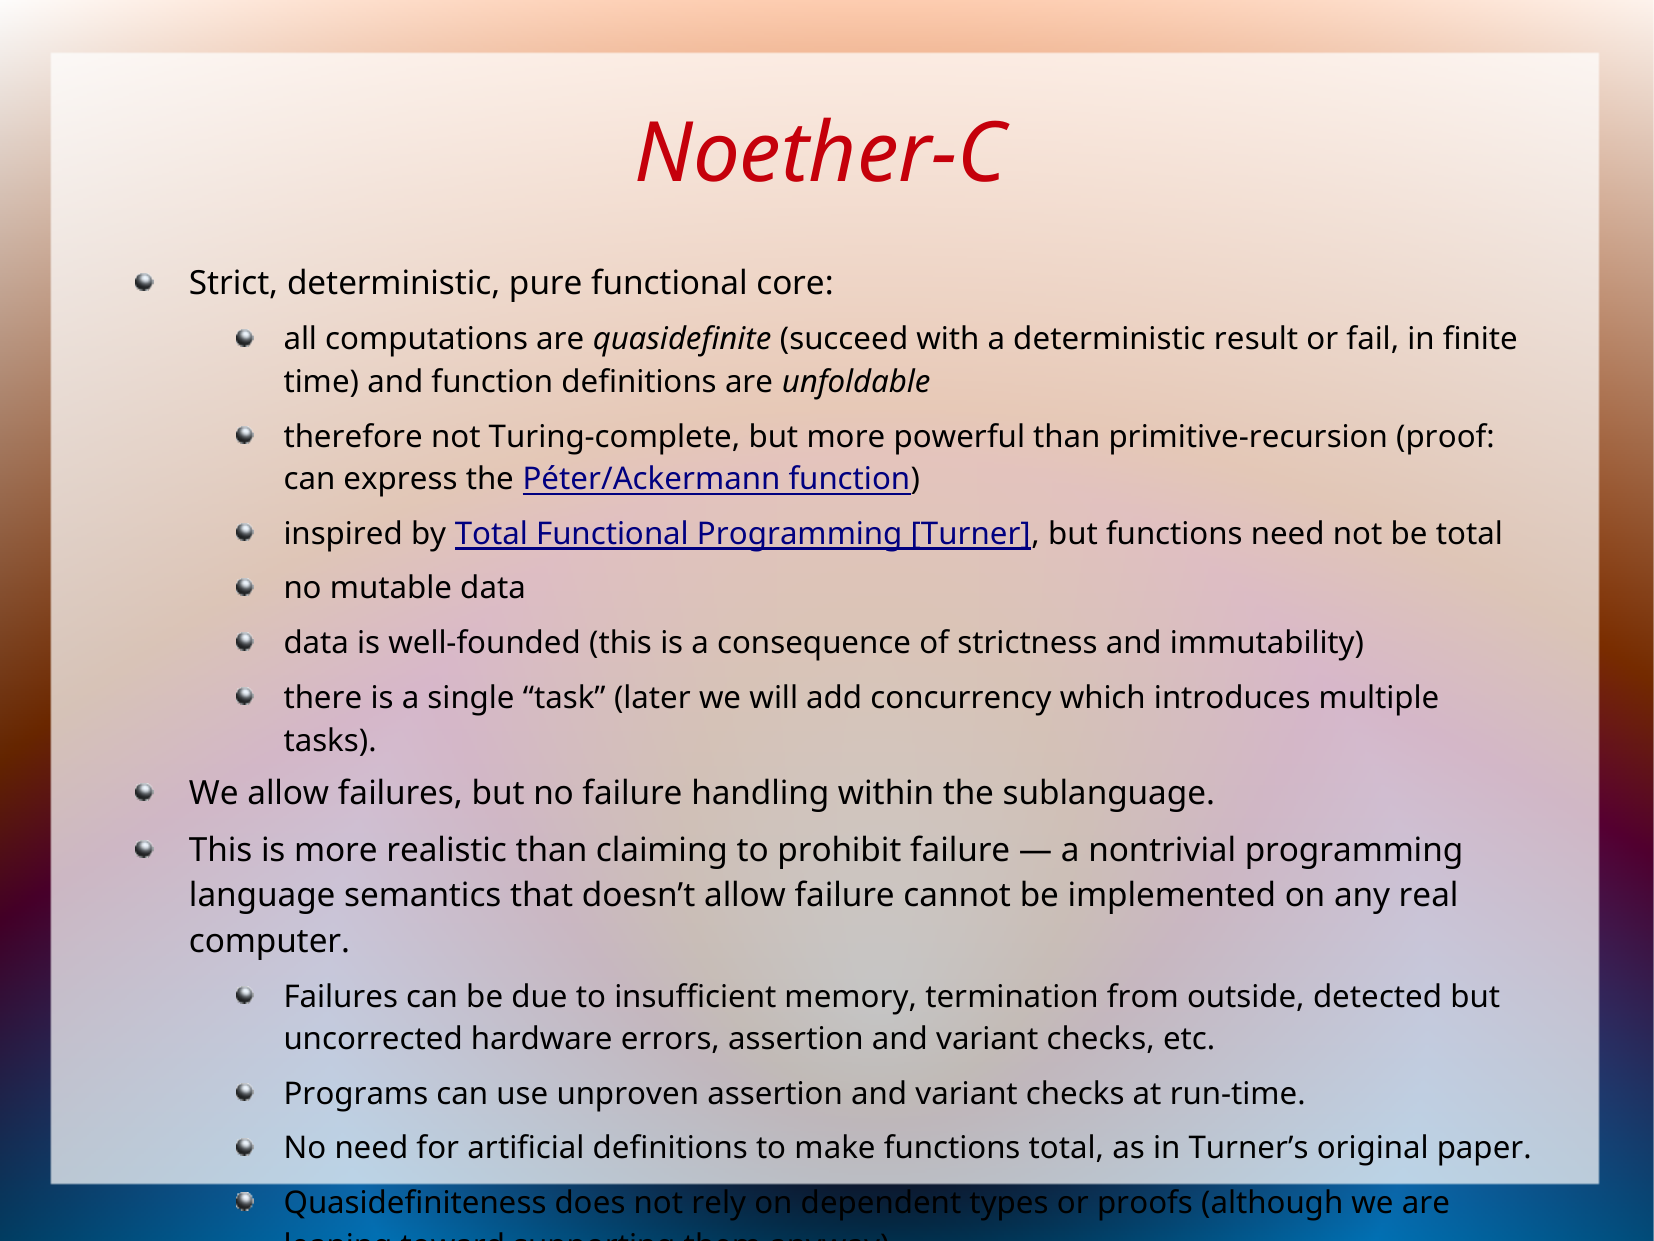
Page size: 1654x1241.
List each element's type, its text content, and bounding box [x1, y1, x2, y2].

title Noether-C [76, 73, 1565, 226]
list Strict, deterministic, pure functional core: all computations are quasidefinite (succeed with a deterministic result or fail, in finite time) and function definitions are unfoldable therefore not Turing-complete, but more powerful than primitive-recursion (proof: can express the Péter/Ackermann function) inspired by Total Functional Programming [Turner], but functions need not be total no mutable data data is well-founded (this is a consequence of strictness and immutability) there is a single “task” (later we will add concurrency which introduces multiple tasks). We allow failures, but no failure handling within the sublanguage. This is more realistic than claiming to prohibit failure — a nontrivial programming language semantics that doesn’t allow failure cannot be implemented on any real computer. Failures can be due to insufficient memory, termination from outside, detected but uncorrected hardware errors, assertion and variant checks, etc. Programs can use unproven assertion and variant checks at run-time. No need for artificial definitions to make functions total, as in Turner’s original paper. Quasidefiniteness does not rely on dependent types or proofs (although we are leaning toward supporting them anyway). [118, 259, 1536, 1138]
picture [0, 0, 1654, 1241]
